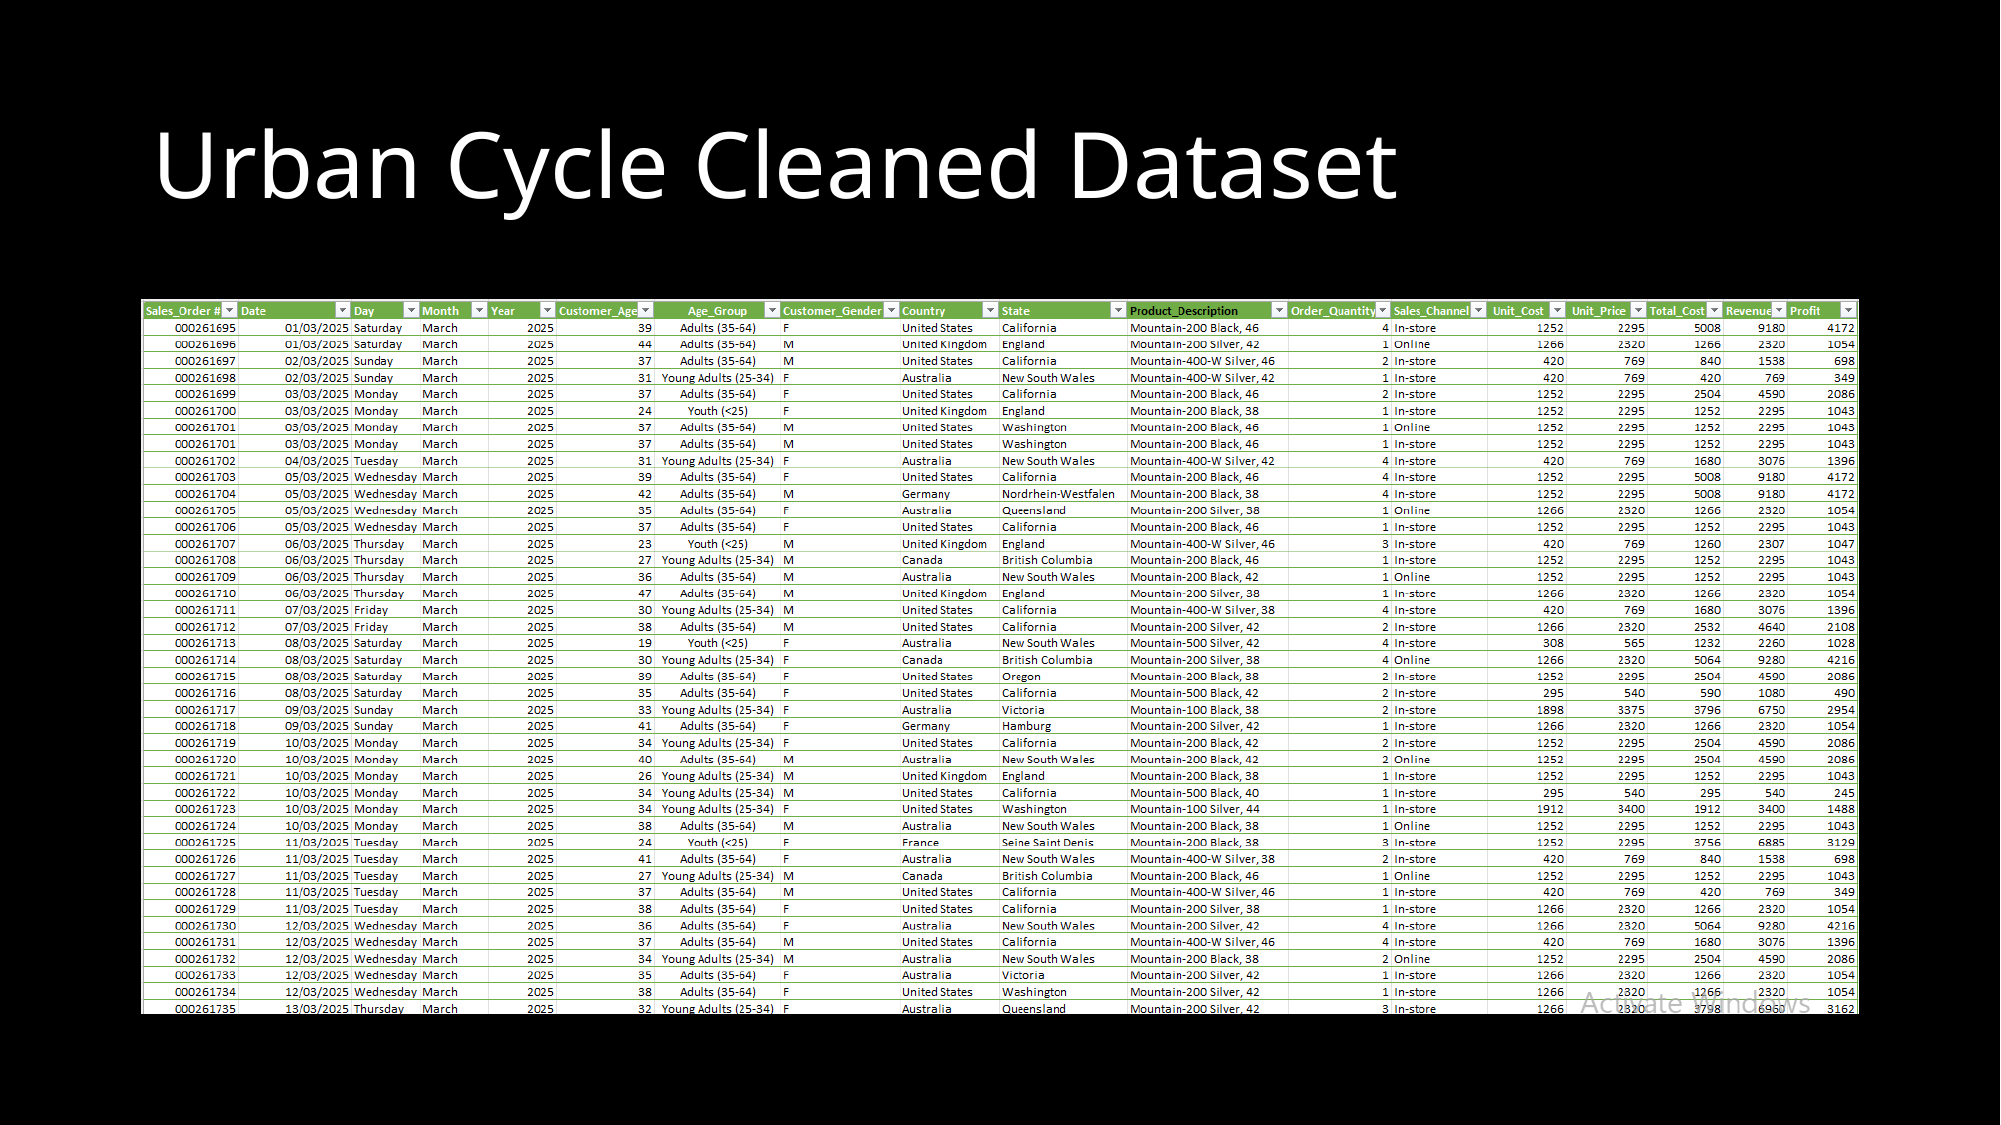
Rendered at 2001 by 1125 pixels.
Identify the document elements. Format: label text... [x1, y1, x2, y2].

title Urban Cycle Cleaned Dataset [137, 59, 1863, 278]
picture [141, 299, 1859, 1014]
